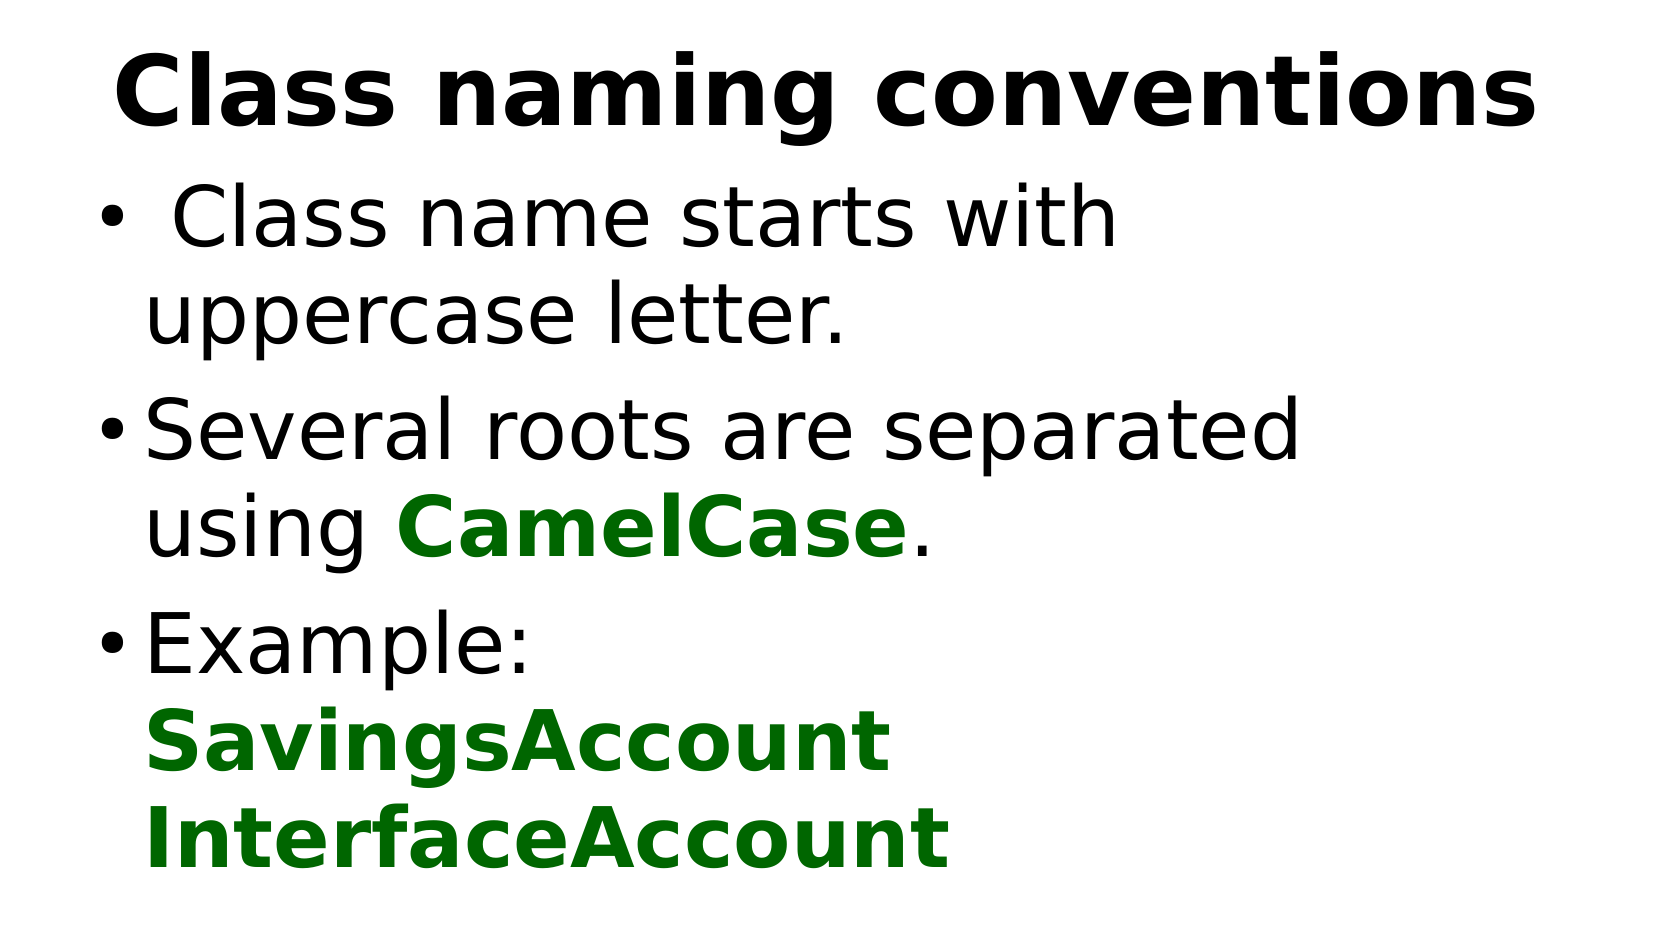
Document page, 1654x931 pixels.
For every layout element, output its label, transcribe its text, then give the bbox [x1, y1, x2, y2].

list Class name starts with uppercase letter. Several roots are separated using CamelCase. Example: SavingsAccount InterfaceAccount [82, 168, 1538, 889]
title Class naming conventions [82, 6, 1571, 177]
